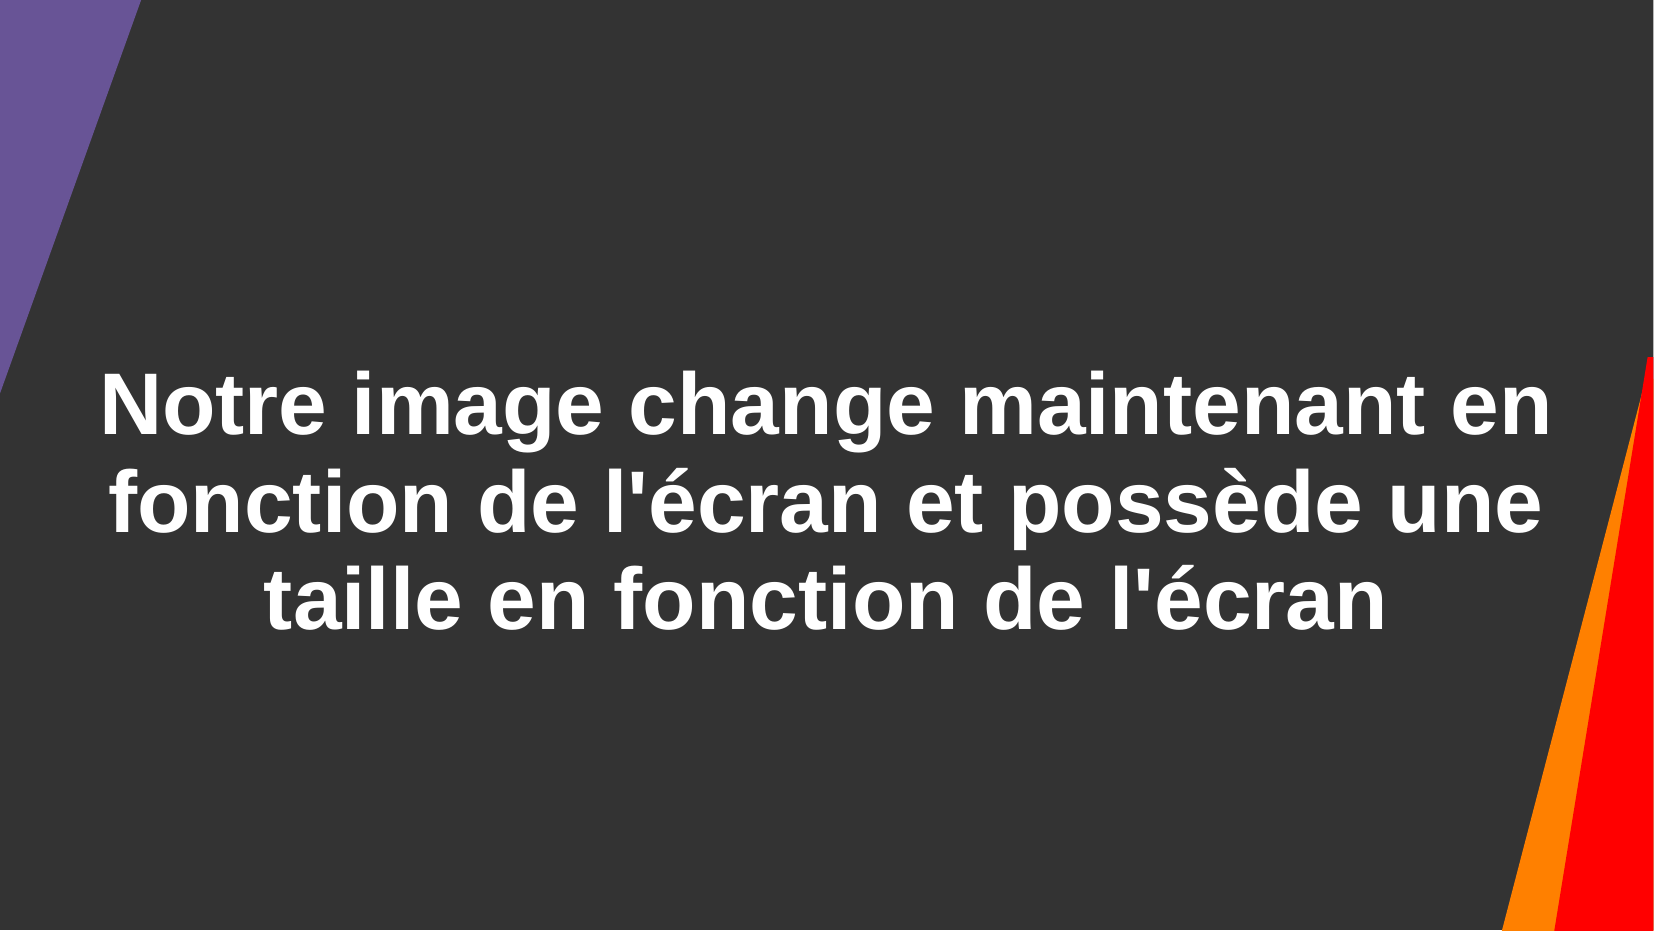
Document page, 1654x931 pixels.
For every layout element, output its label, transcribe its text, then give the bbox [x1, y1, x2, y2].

text_box [0, 0, 142, 394]
title Notre image change maintenant en fonction de l'écran et possède une taille en fonction de l'écran [31, 355, 1622, 649]
text_box [1501, 356, 1654, 931]
